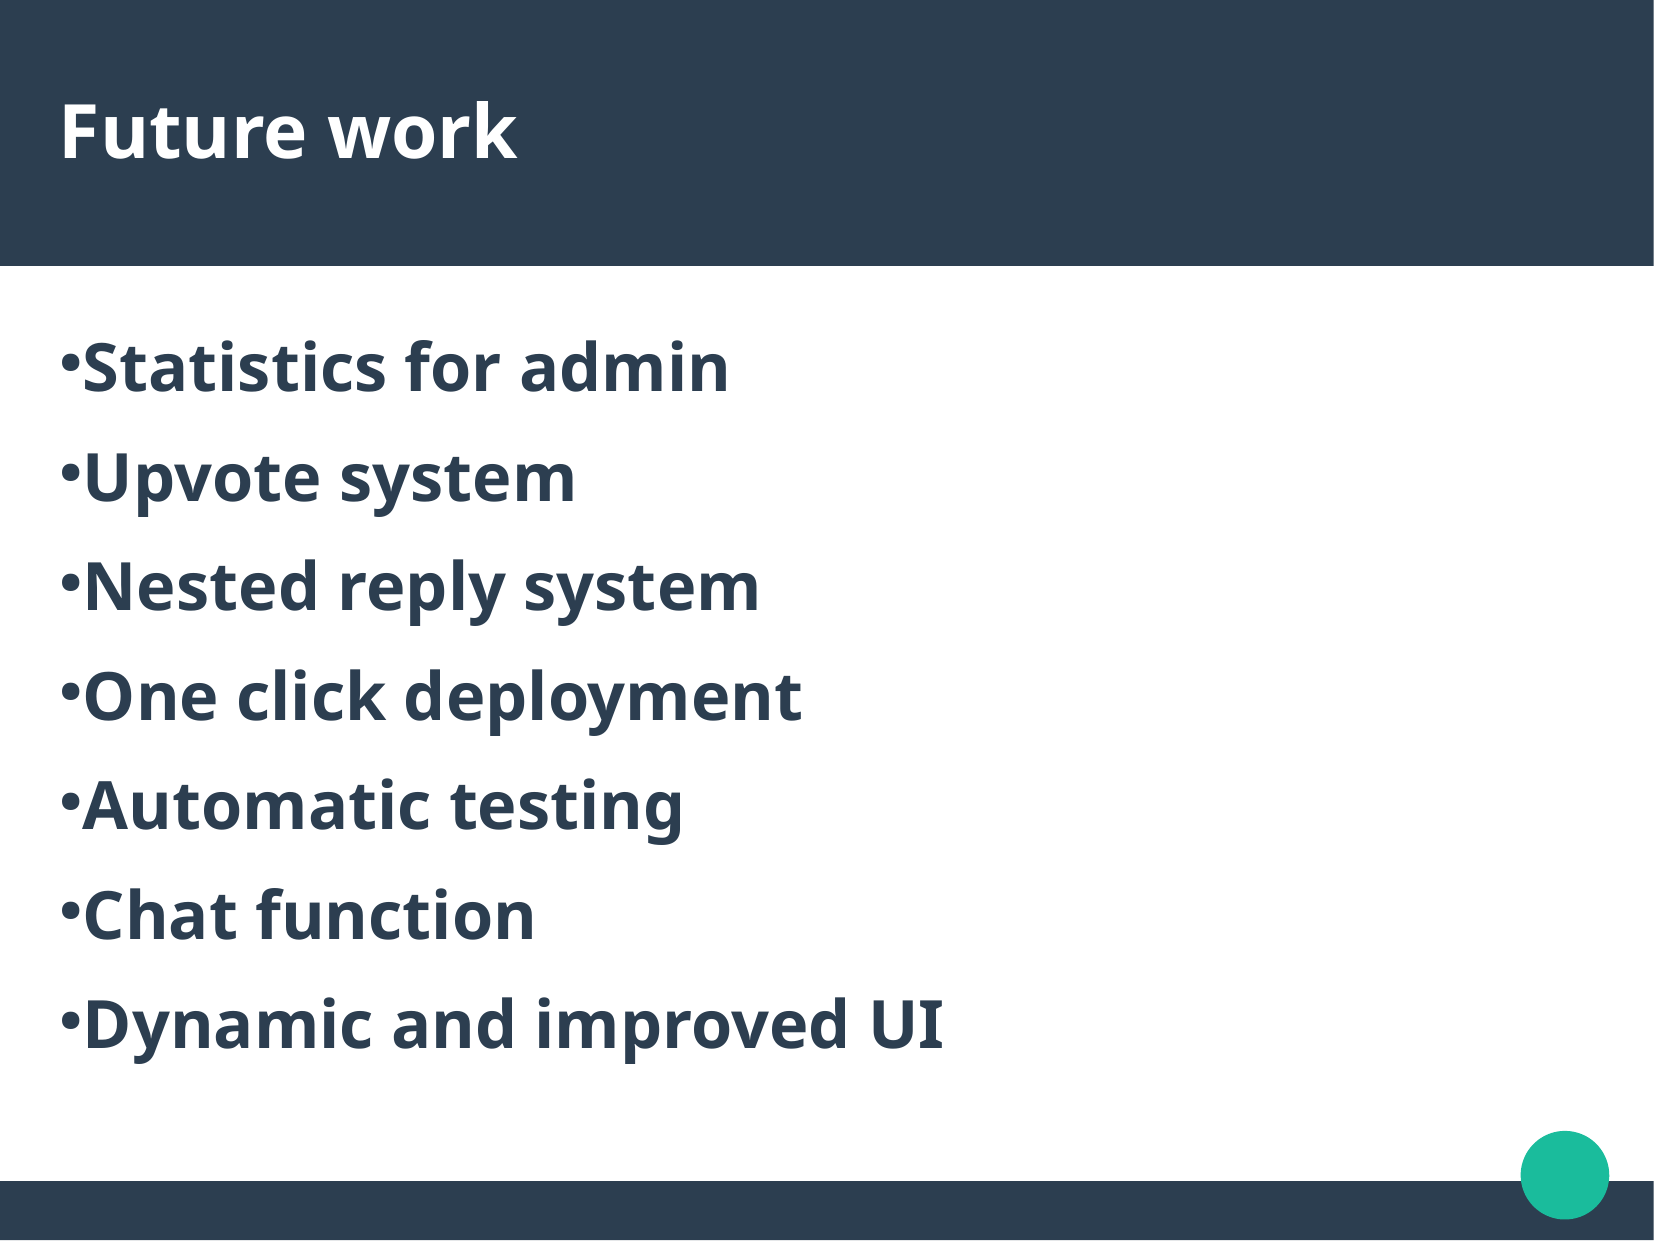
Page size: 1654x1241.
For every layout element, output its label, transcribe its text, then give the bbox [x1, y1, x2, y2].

list Statistics for admin Upvote system Nested reply system One click deployment Automatic testing Chat function Dynamic and improved UI [59, 324, 1595, 1152]
title Future work [59, 49, 1595, 207]
